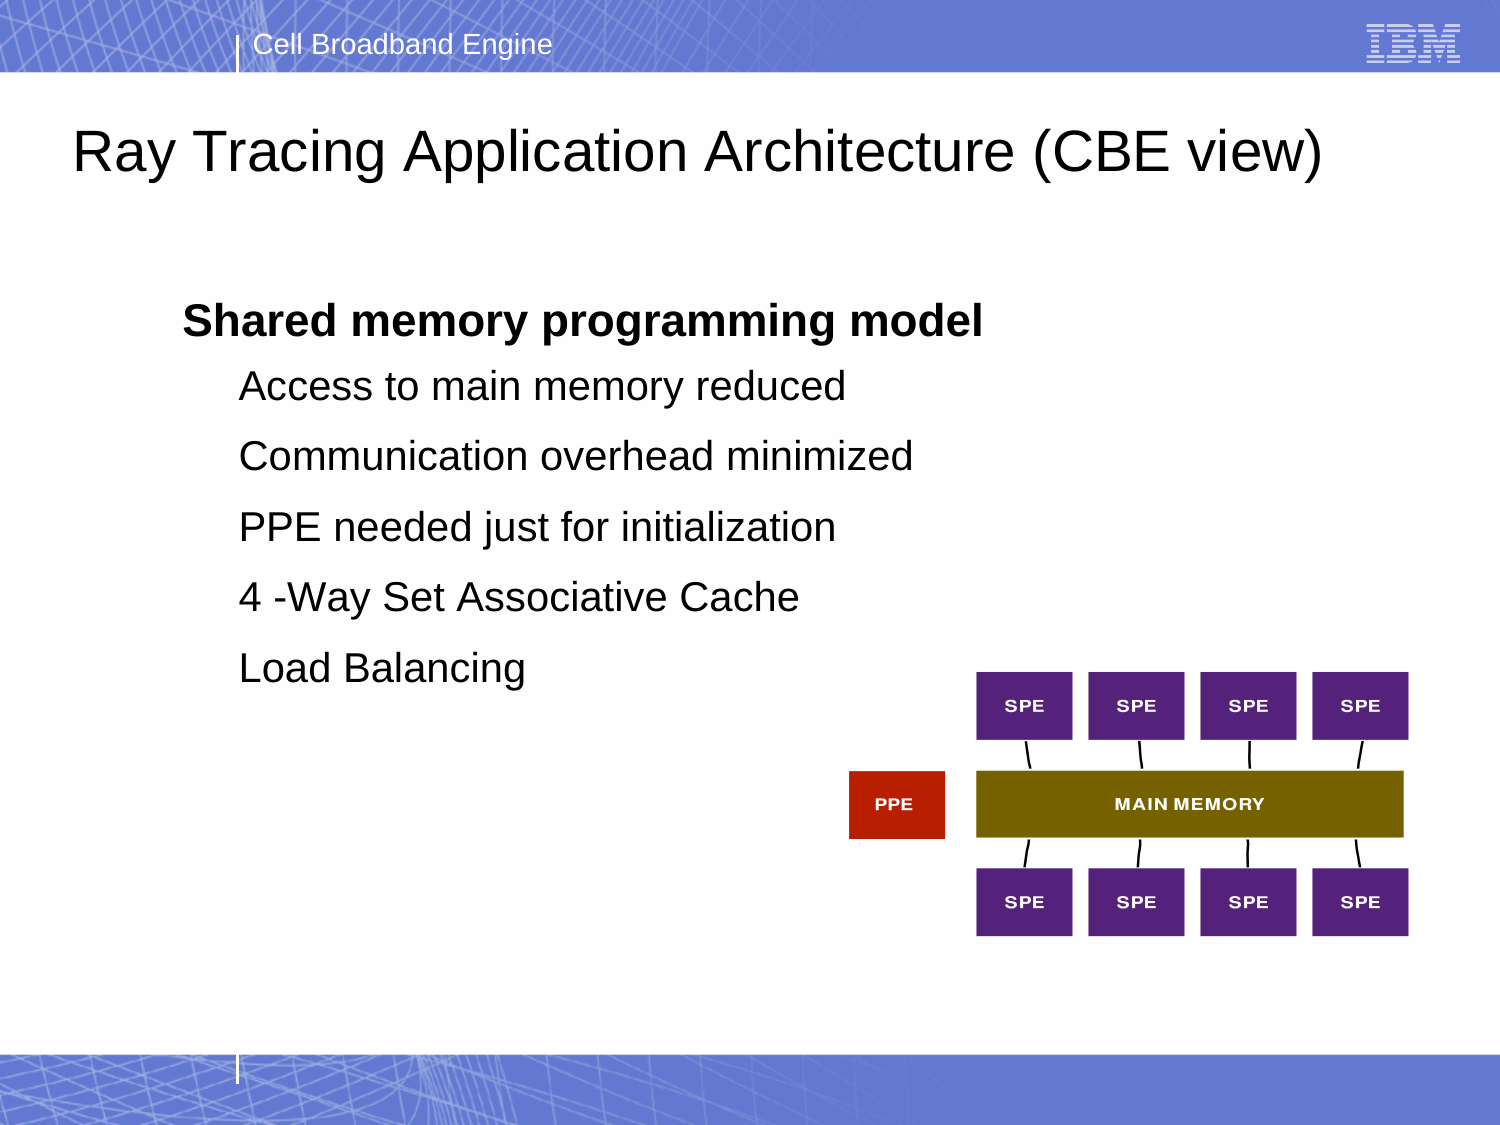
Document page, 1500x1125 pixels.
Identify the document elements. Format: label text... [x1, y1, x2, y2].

title Ray Tracing Application Architecture (CBE view) [72, 112, 1426, 258]
picture [825, 637, 1463, 1013]
picture [1366, 24, 1462, 63]
list Shared memory programming model Access to main memory reduced Communication overhead minimized PPE needed just for initialization 4 -Way Set Associative Cache Load Balancing [182, 291, 1389, 932]
